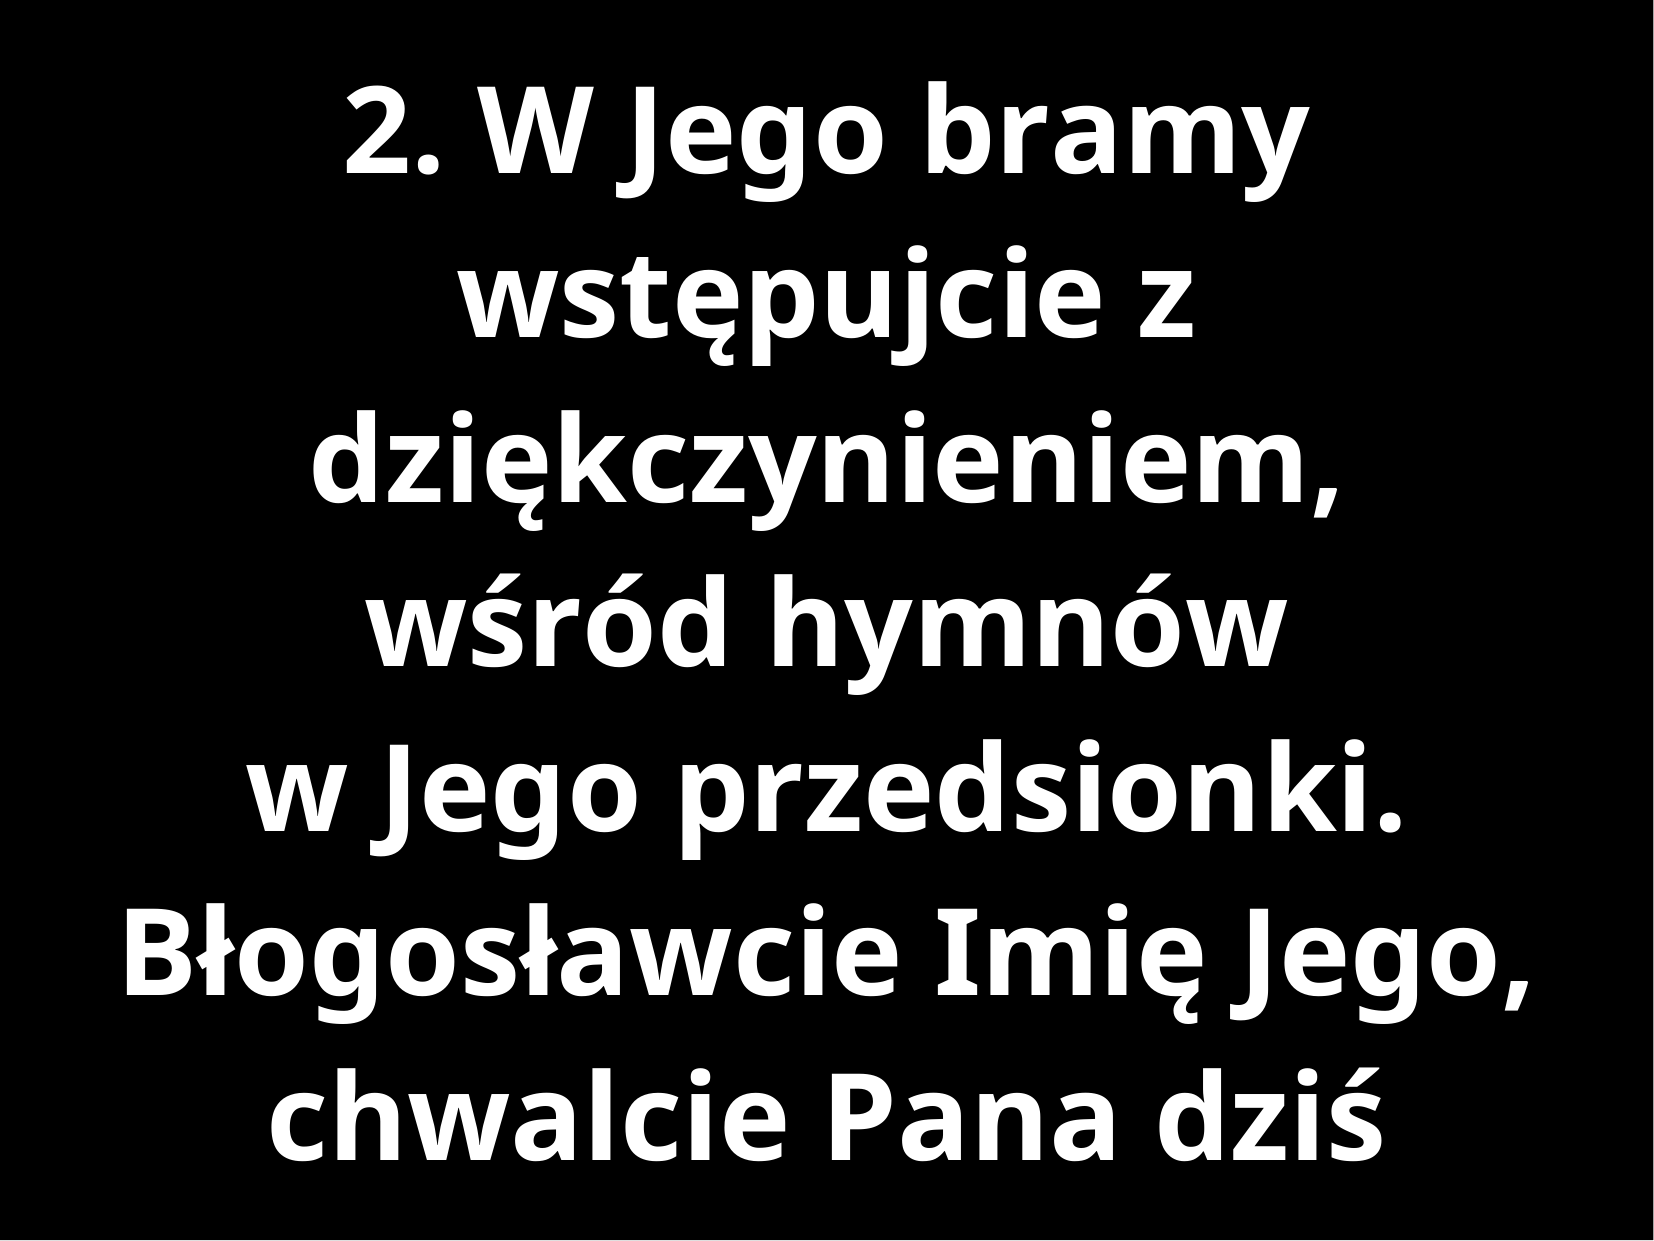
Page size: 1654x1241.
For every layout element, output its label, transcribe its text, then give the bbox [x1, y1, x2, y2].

title 2. W Jego bramy wstępujcie z dziękczynieniem, wśród hymnów w Jego przedsionki. Błogosławcie Imię Jego, chwalcie Pana dziś [0, 0, 1654, 1241]
